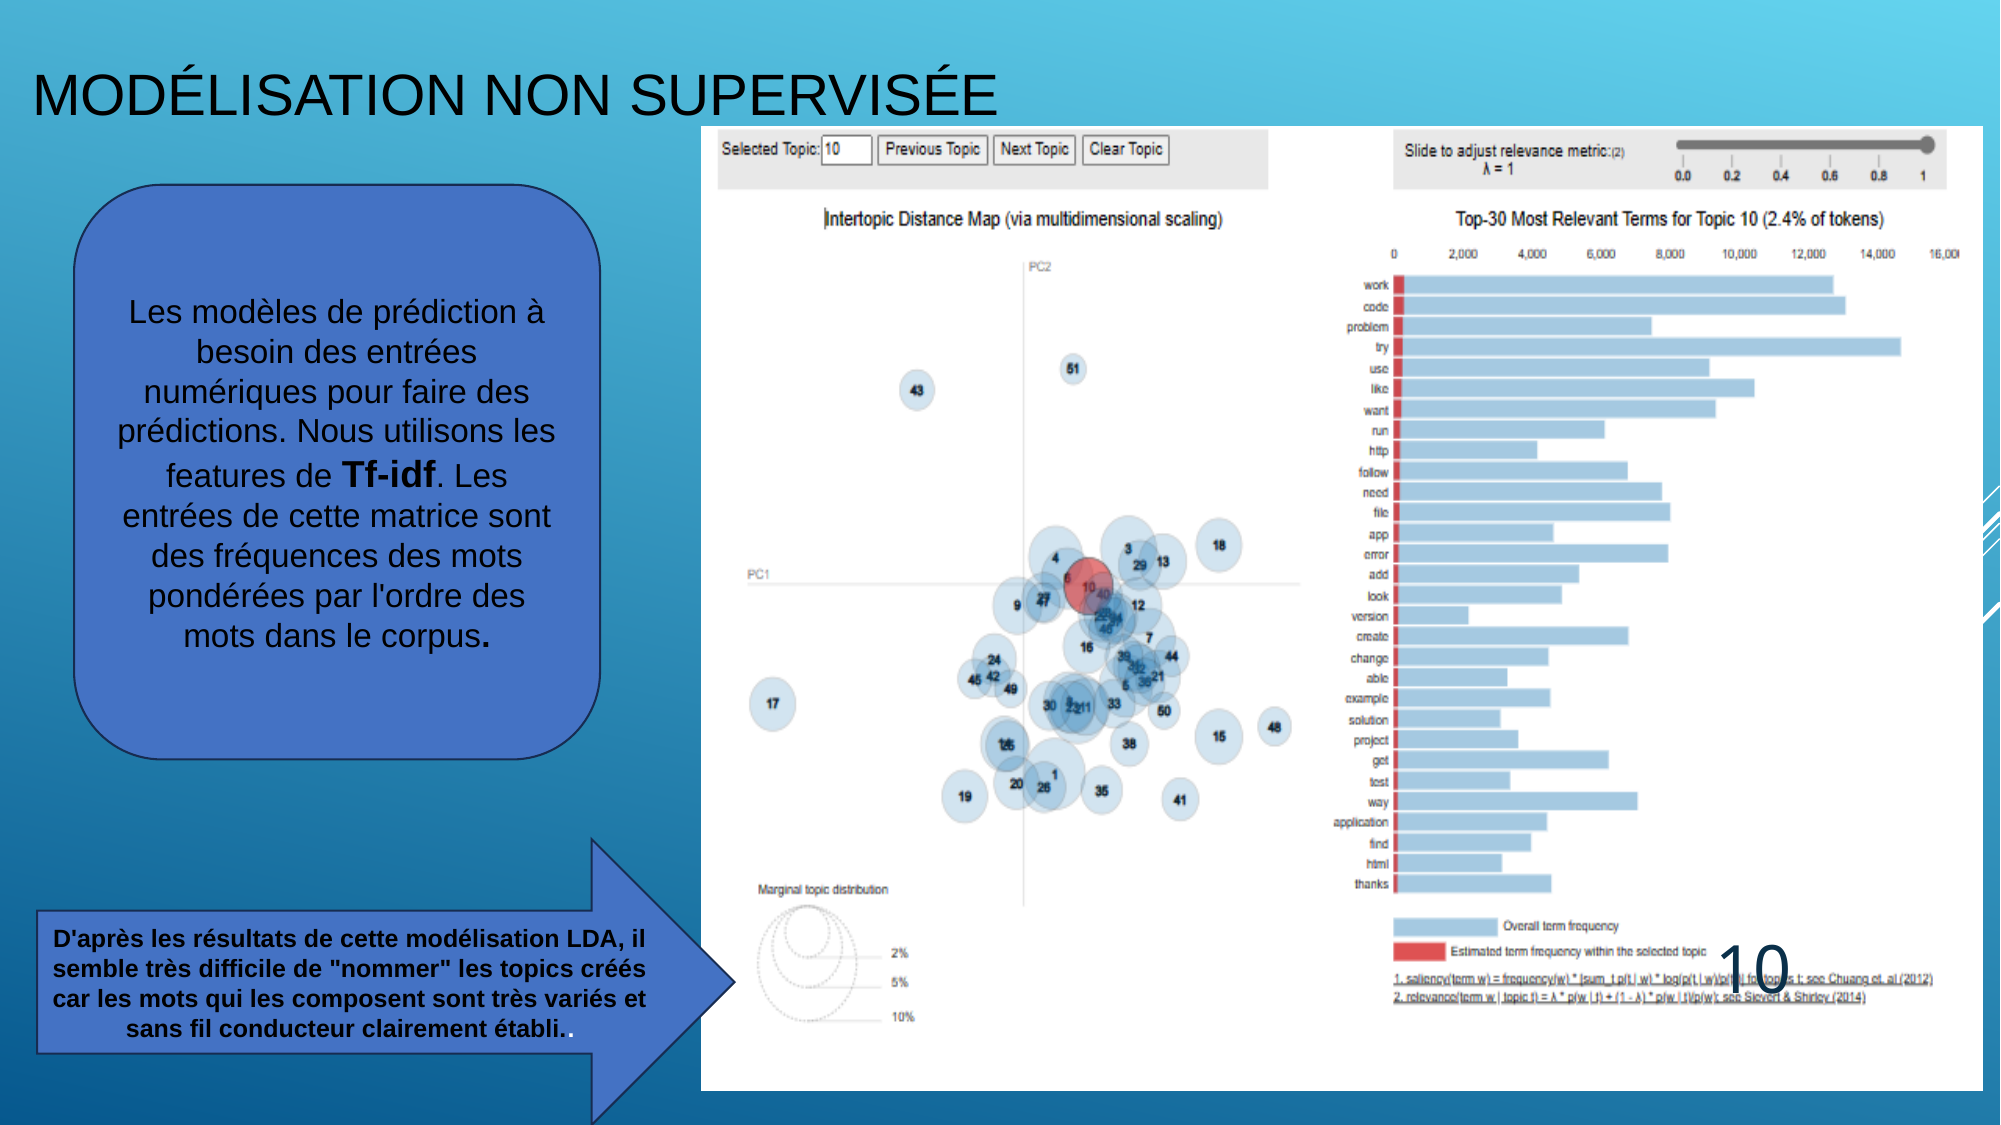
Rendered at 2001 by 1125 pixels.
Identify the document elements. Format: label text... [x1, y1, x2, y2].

picture [701, 127, 1983, 1091]
text_box [1700, 915, 1888, 1026]
title Modélisation non supervisée [17, 0, 1418, 185]
text_box D'après les résultats de cette modélisation LDA, il semble très difficile de "nommer" les topics créés car les mots qui les composent sont très variés et sans fil conducteur clairement établi.. [37, 839, 735, 1125]
text_box Les modèles de prédiction à besoin des entrées numériques pour faire des prédictions. Nous utilisons les features de Tf-idf. Les entrées de cette matrice sont des fréquences des mots pondérées par l'ordre des mots dans le corpus. [74, 184, 601, 760]
